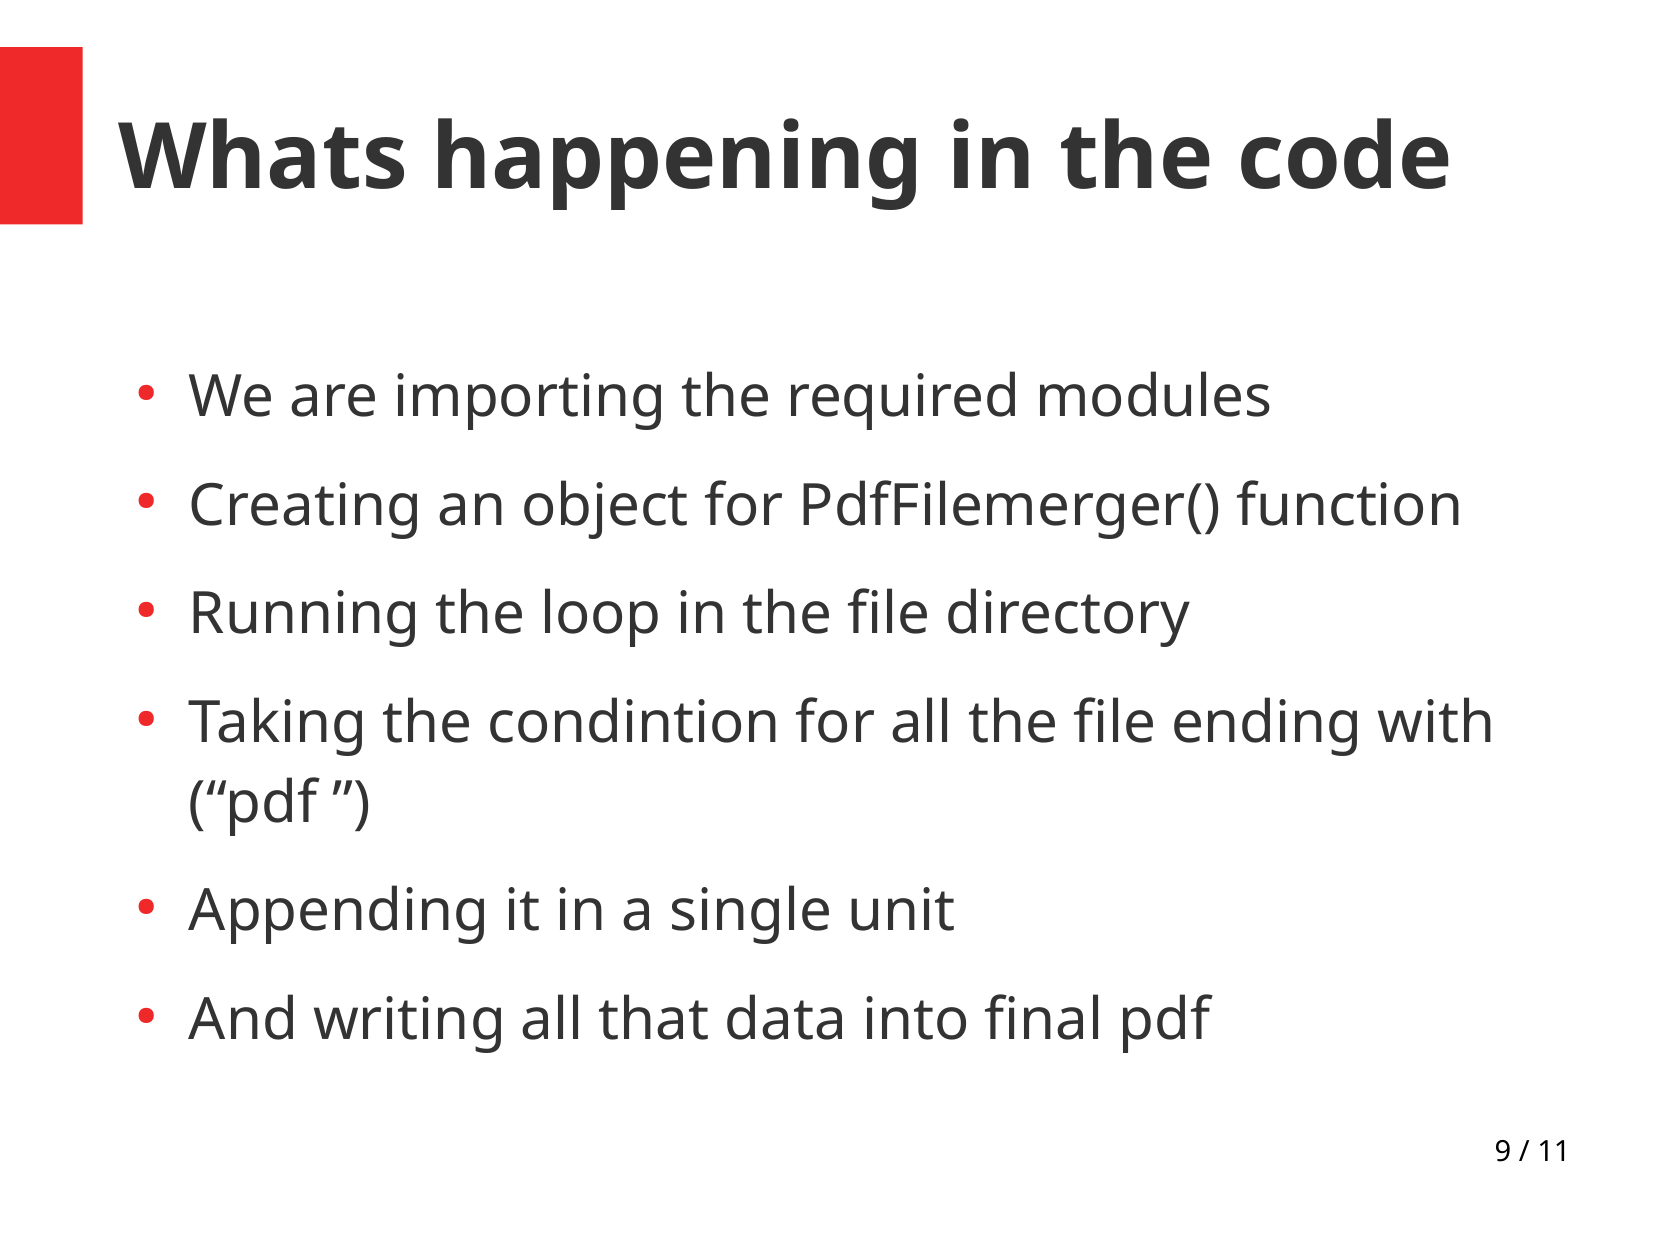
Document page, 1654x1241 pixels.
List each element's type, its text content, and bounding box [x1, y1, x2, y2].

list We are importing the required modules Creating an object for PdfFilemerger() function Running the loop in the file directory Taking the condintion for all the file ending with (“pdf ”) Appending it in a single unit And writing all that data into final pdf [118, 354, 1536, 1074]
title Whats happening in the code [118, 45, 1571, 260]
